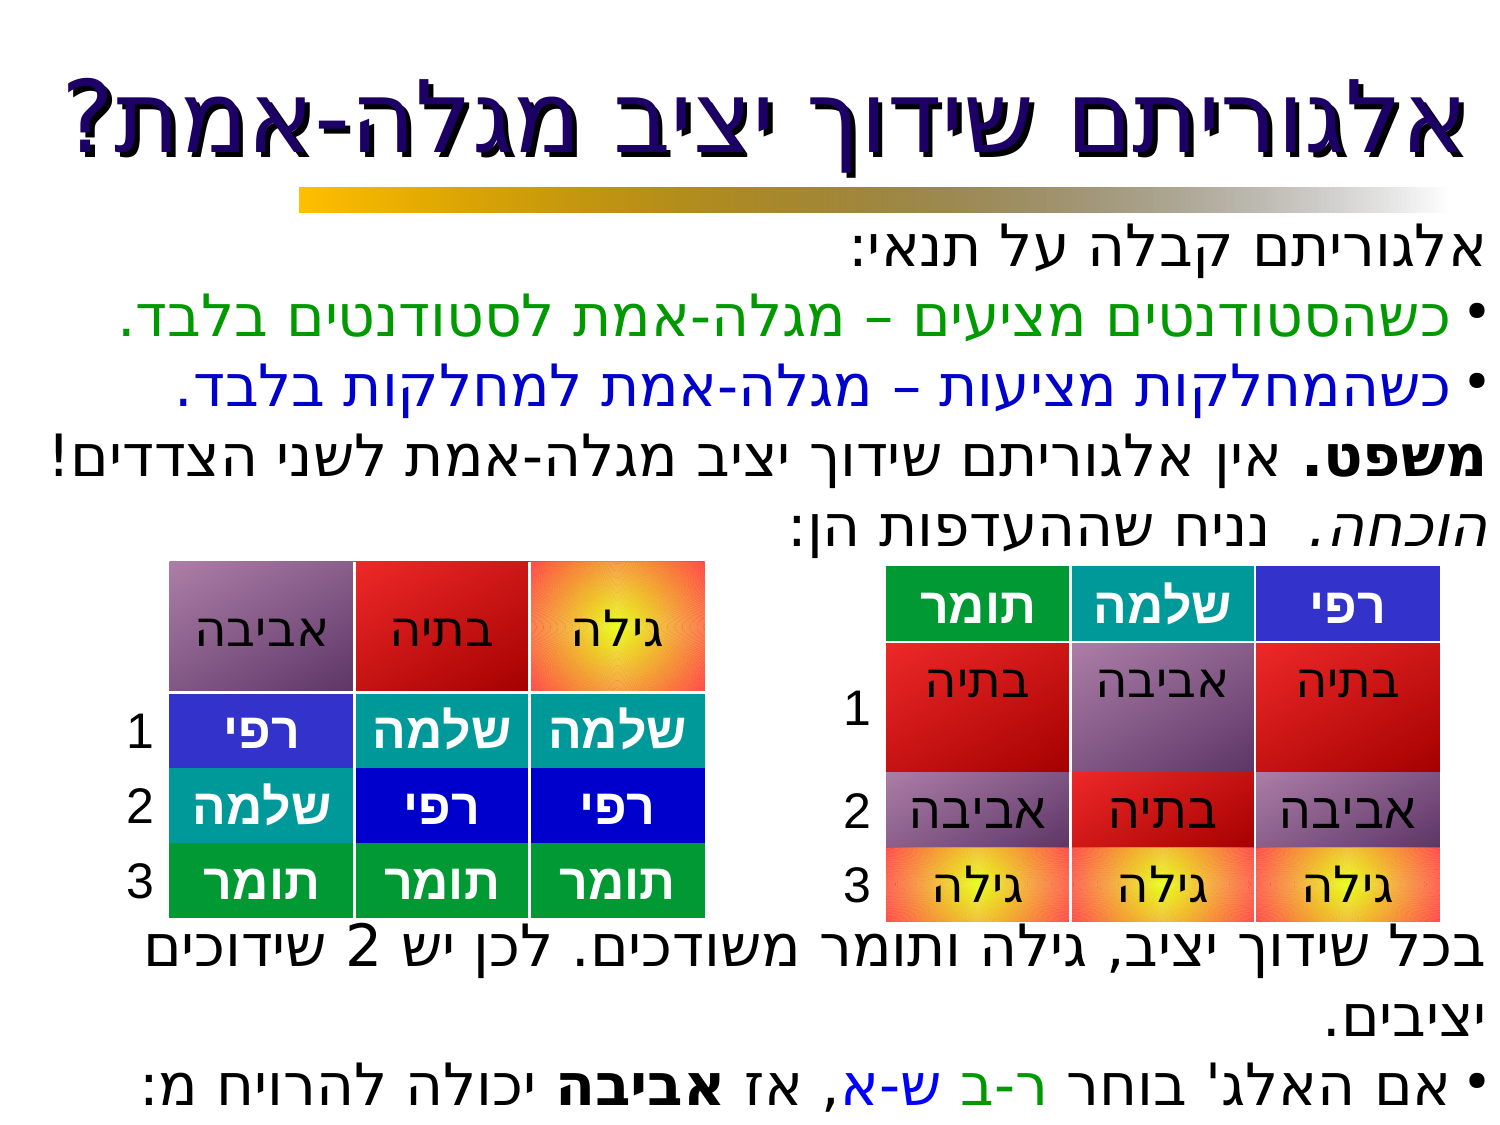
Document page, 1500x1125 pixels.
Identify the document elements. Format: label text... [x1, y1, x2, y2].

table_header בתיה [356, 562, 528, 691]
table_cell 2 [839, 774, 885, 846]
table_cell 2 [114, 769, 169, 841]
table_cell אביבה [1072, 643, 1254, 773]
table_cell בתיה [1072, 773, 1254, 847]
title אלגוריתם שידוך יציב מגלה-אמת? [0, 37, 1486, 188]
table_cell שלמה [531, 694, 705, 768]
table_cell גילה [1072, 847, 1254, 922]
table_cell 1 [114, 693, 169, 767]
table_header שלמה [1072, 566, 1254, 641]
table_cell תומר [356, 843, 528, 918]
table_header רפי [1256, 566, 1440, 641]
table_cell רפי [356, 768, 528, 843]
text_box אלגוריתם קבלה על תנאי: כשהסטודנטים מציעים – מגלה-אמת לסטודנטים בלבד. כשהמחלקות מציעות – מגלה-אמת למחלקות בלבד. משפט. אין אלגוריתם שידוך יציב מגלה-אמת לשני הצדדים! הוכחה. נניח שההעדפות הן: בכל שידוך יציב, גילה ותומר משודכים. לכן יש 2 שידוכים יציבים. אם האלג' בוחר ר-ב ש-א, אז אביבה יכולה להרויח מ: ר>ת>ש. אם האלג' בוחר ר-א ש-ב, אז רפי יכול להרויח מ: ב>ג>א. [2, 200, 1500, 1125]
table_cell 1 [839, 643, 885, 771]
table_cell רפי [531, 768, 705, 843]
table_cell 3 [839, 848, 885, 922]
table_cell בתיה [1256, 643, 1440, 773]
table_cell אביבה [1256, 773, 1440, 847]
table_header תומר [886, 566, 1069, 641]
table_cell בתיה [886, 643, 1069, 773]
table_cell גילה [1256, 847, 1440, 922]
table_cell גילה [886, 847, 1069, 922]
table_header [114, 562, 169, 693]
table_header גילה [531, 562, 705, 691]
table_cell שלמה [356, 694, 528, 768]
table_cell שלמה [169, 768, 353, 843]
table_cell תומר [169, 843, 353, 918]
table_cell 3 [114, 844, 169, 918]
table_cell אביבה [886, 773, 1069, 847]
table_cell רפי [169, 694, 353, 768]
table_header [839, 566, 885, 642]
table_cell תומר [531, 843, 705, 918]
table_header אביבה [169, 562, 353, 691]
